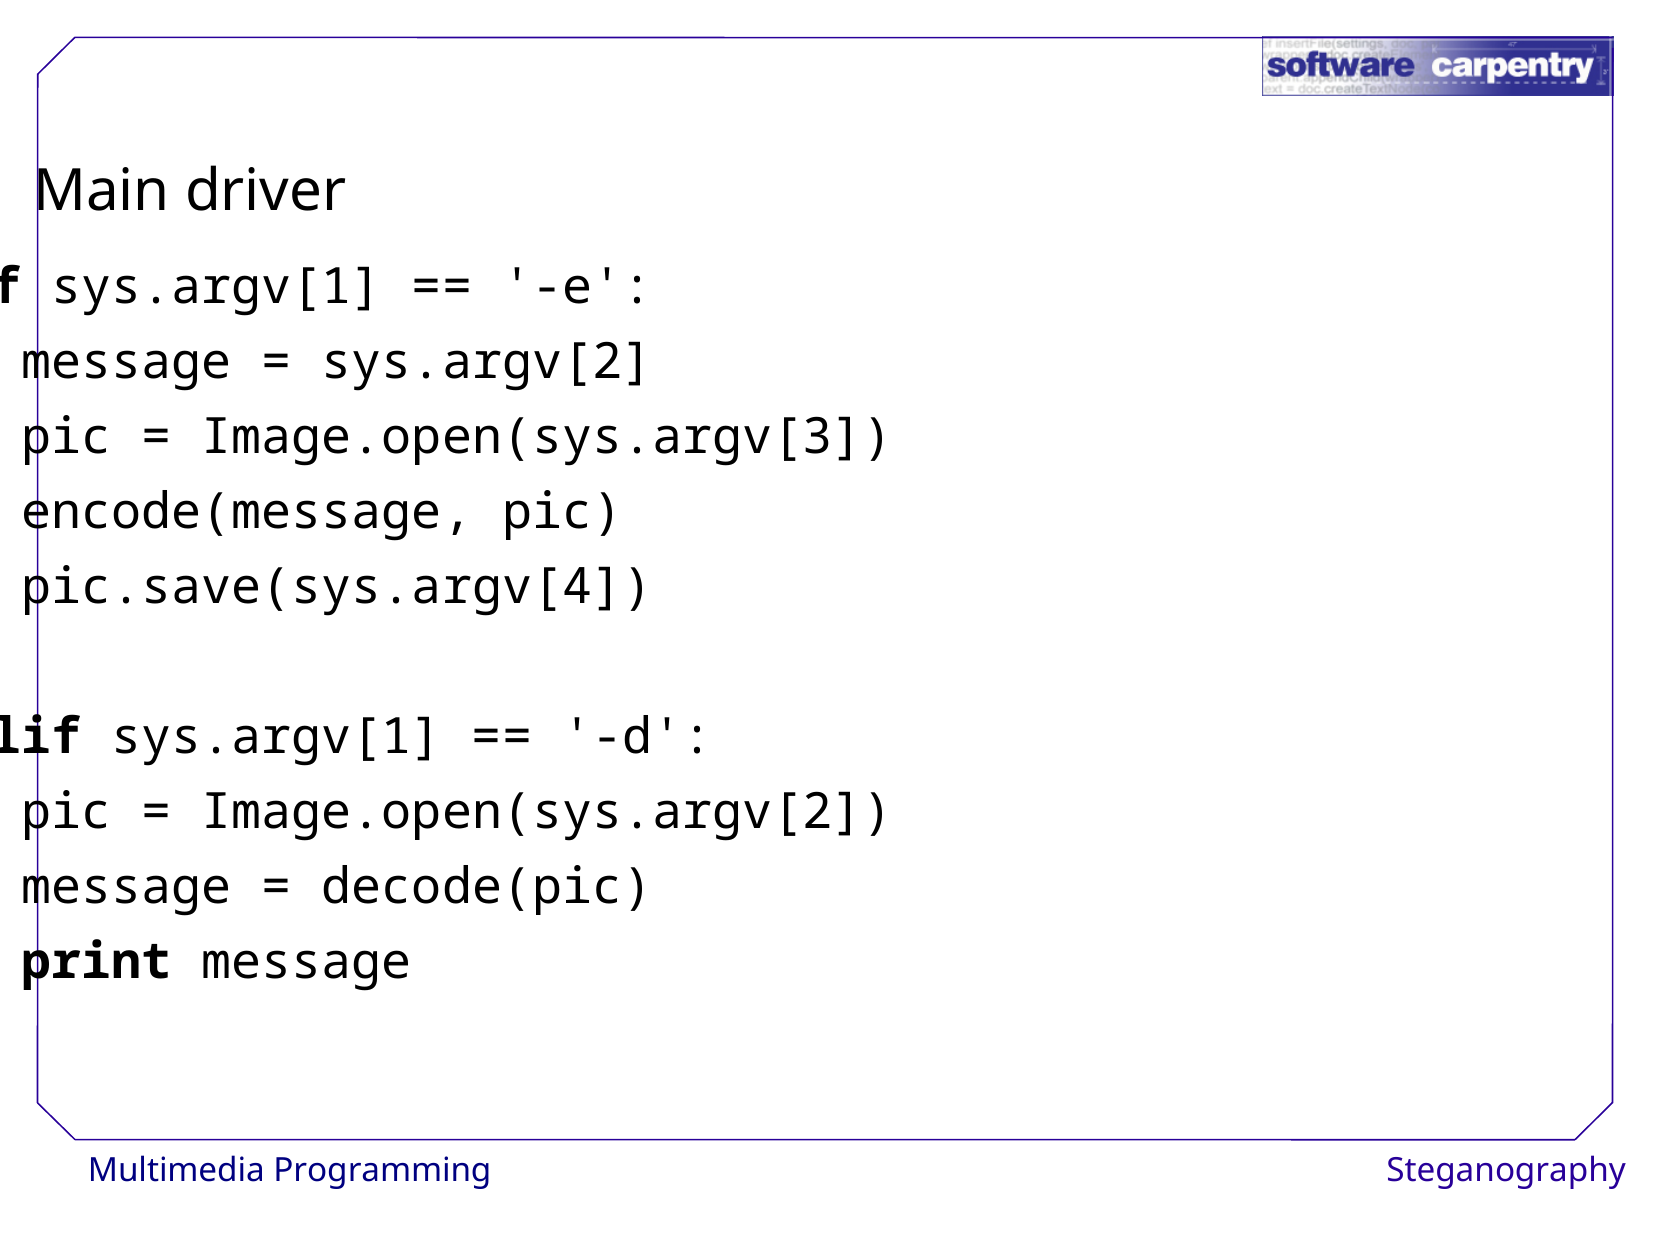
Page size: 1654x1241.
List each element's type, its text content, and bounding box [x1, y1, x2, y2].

text_box if sys.argv[1] == '-e': message = sys.argv[2] pic = Image.open(sys.argv[3]) encode(message, pic) pic.save(sys.argv[4]) elif sys.argv[1] == '-d': pic = Image.open(sys.argv[2]) message = decode(pic) print message [0, 230, 1057, 997]
text_box Main driver [18, 109, 512, 230]
picture [1262, 36, 1614, 96]
